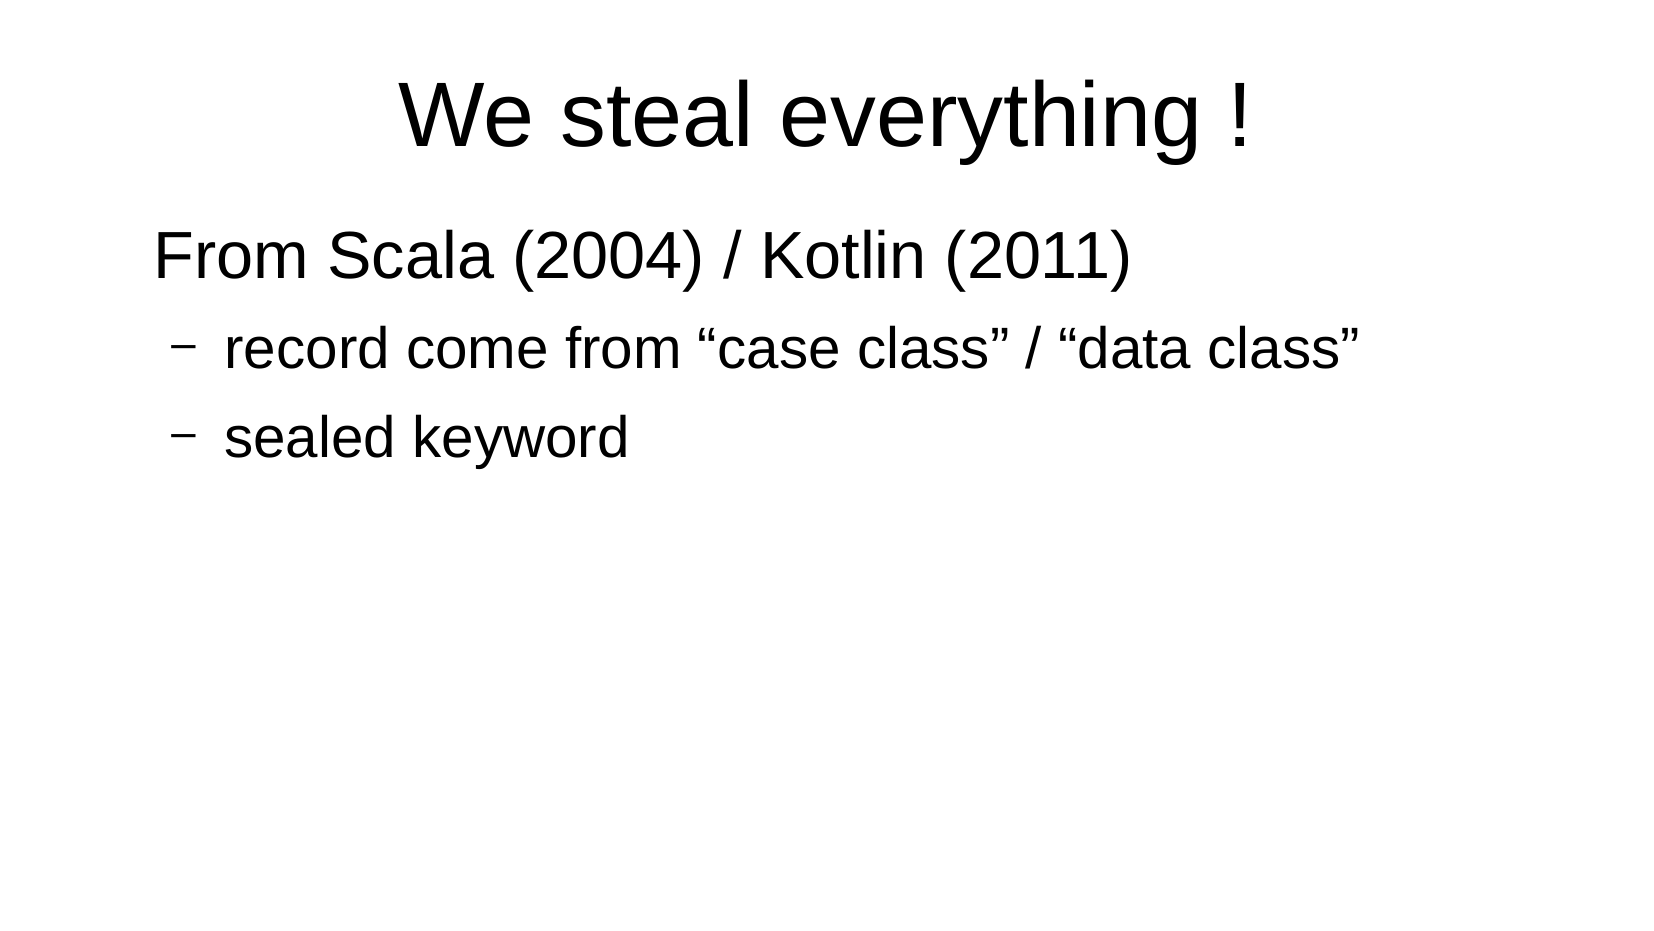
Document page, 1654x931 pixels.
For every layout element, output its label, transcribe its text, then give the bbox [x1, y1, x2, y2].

title We steal everything ! [82, 37, 1571, 193]
list From Scala (2004) / Kotlin (2011) record come from “case class” / “data class” sealed keyword [82, 217, 1571, 826]
